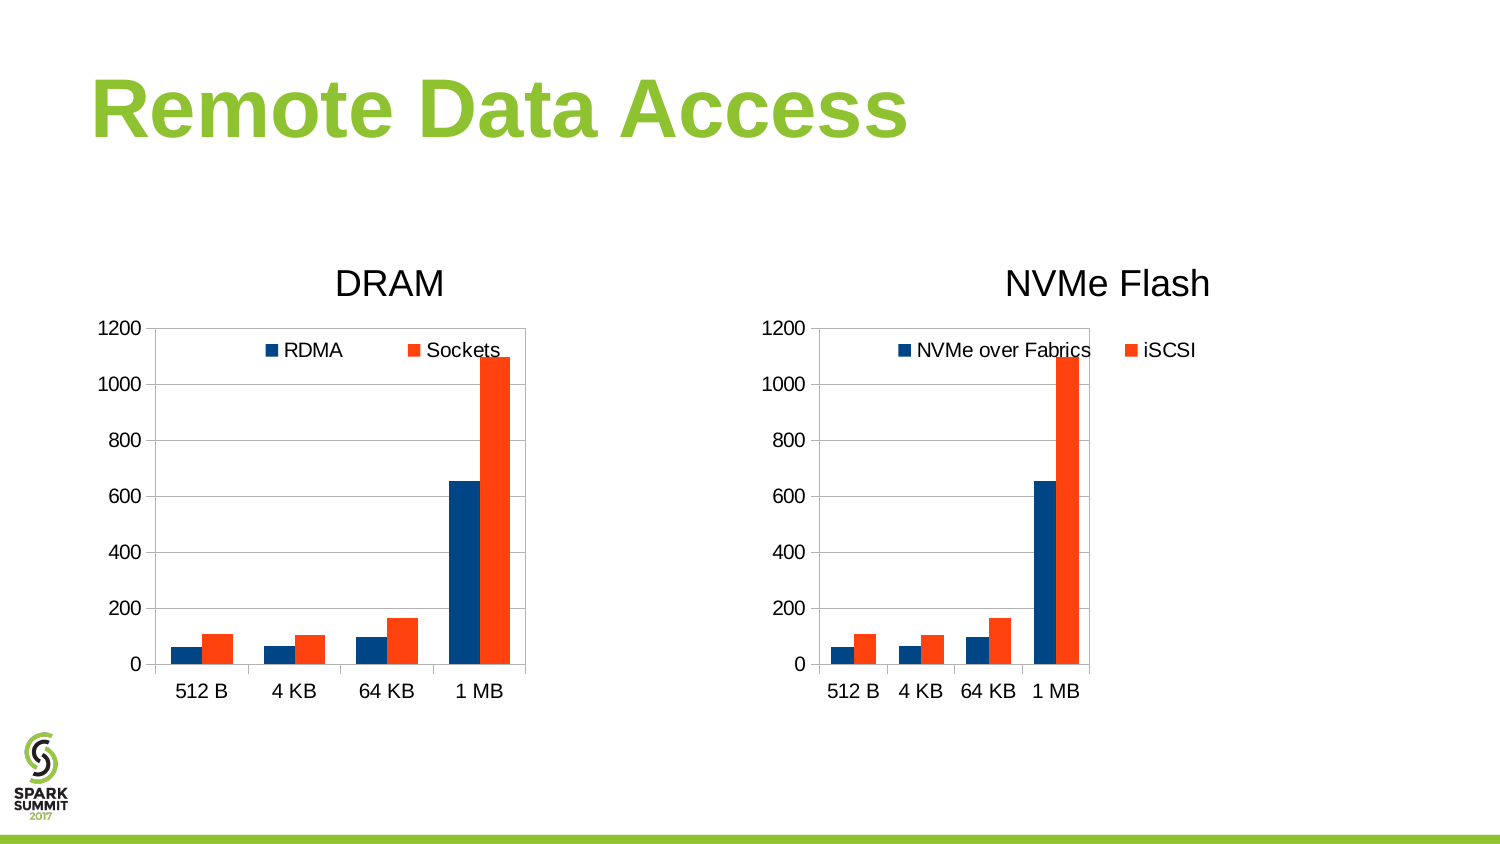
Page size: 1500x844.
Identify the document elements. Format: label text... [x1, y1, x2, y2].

text_box DRAM [319, 255, 470, 308]
picture [13, 731, 69, 833]
chart [85, 308, 657, 711]
text_box NVMe Flash [990, 255, 1246, 312]
title Remote Data Access [75, 33, 1425, 175]
chart [750, 308, 1321, 711]
